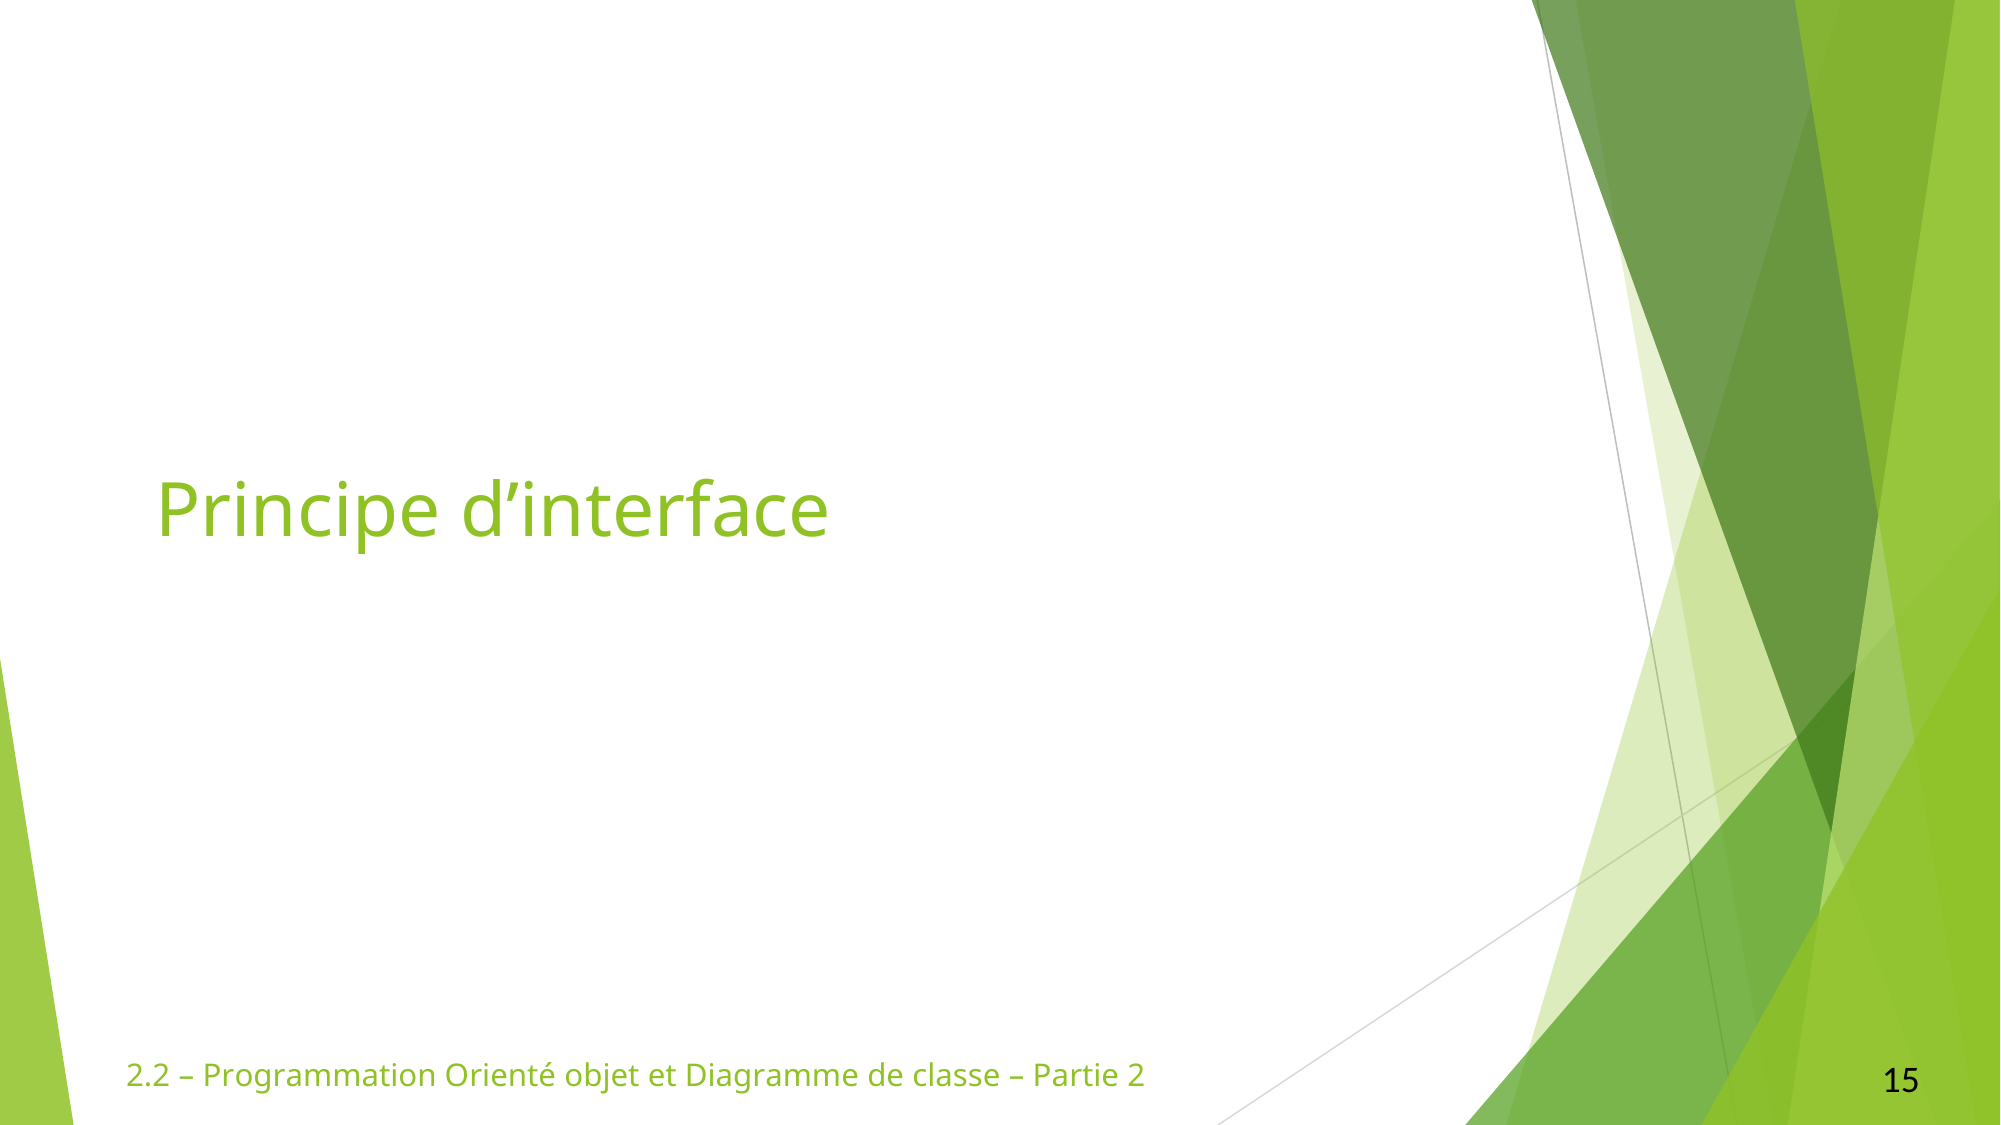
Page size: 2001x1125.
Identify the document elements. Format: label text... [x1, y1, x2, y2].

title Principe d’interface [140, 454, 1551, 671]
text_box 2.2 – Programmation Orienté objet et Diagramme de classe – Partie 2 [111, 1047, 1210, 1109]
text_box [1866, 1047, 1979, 1108]
